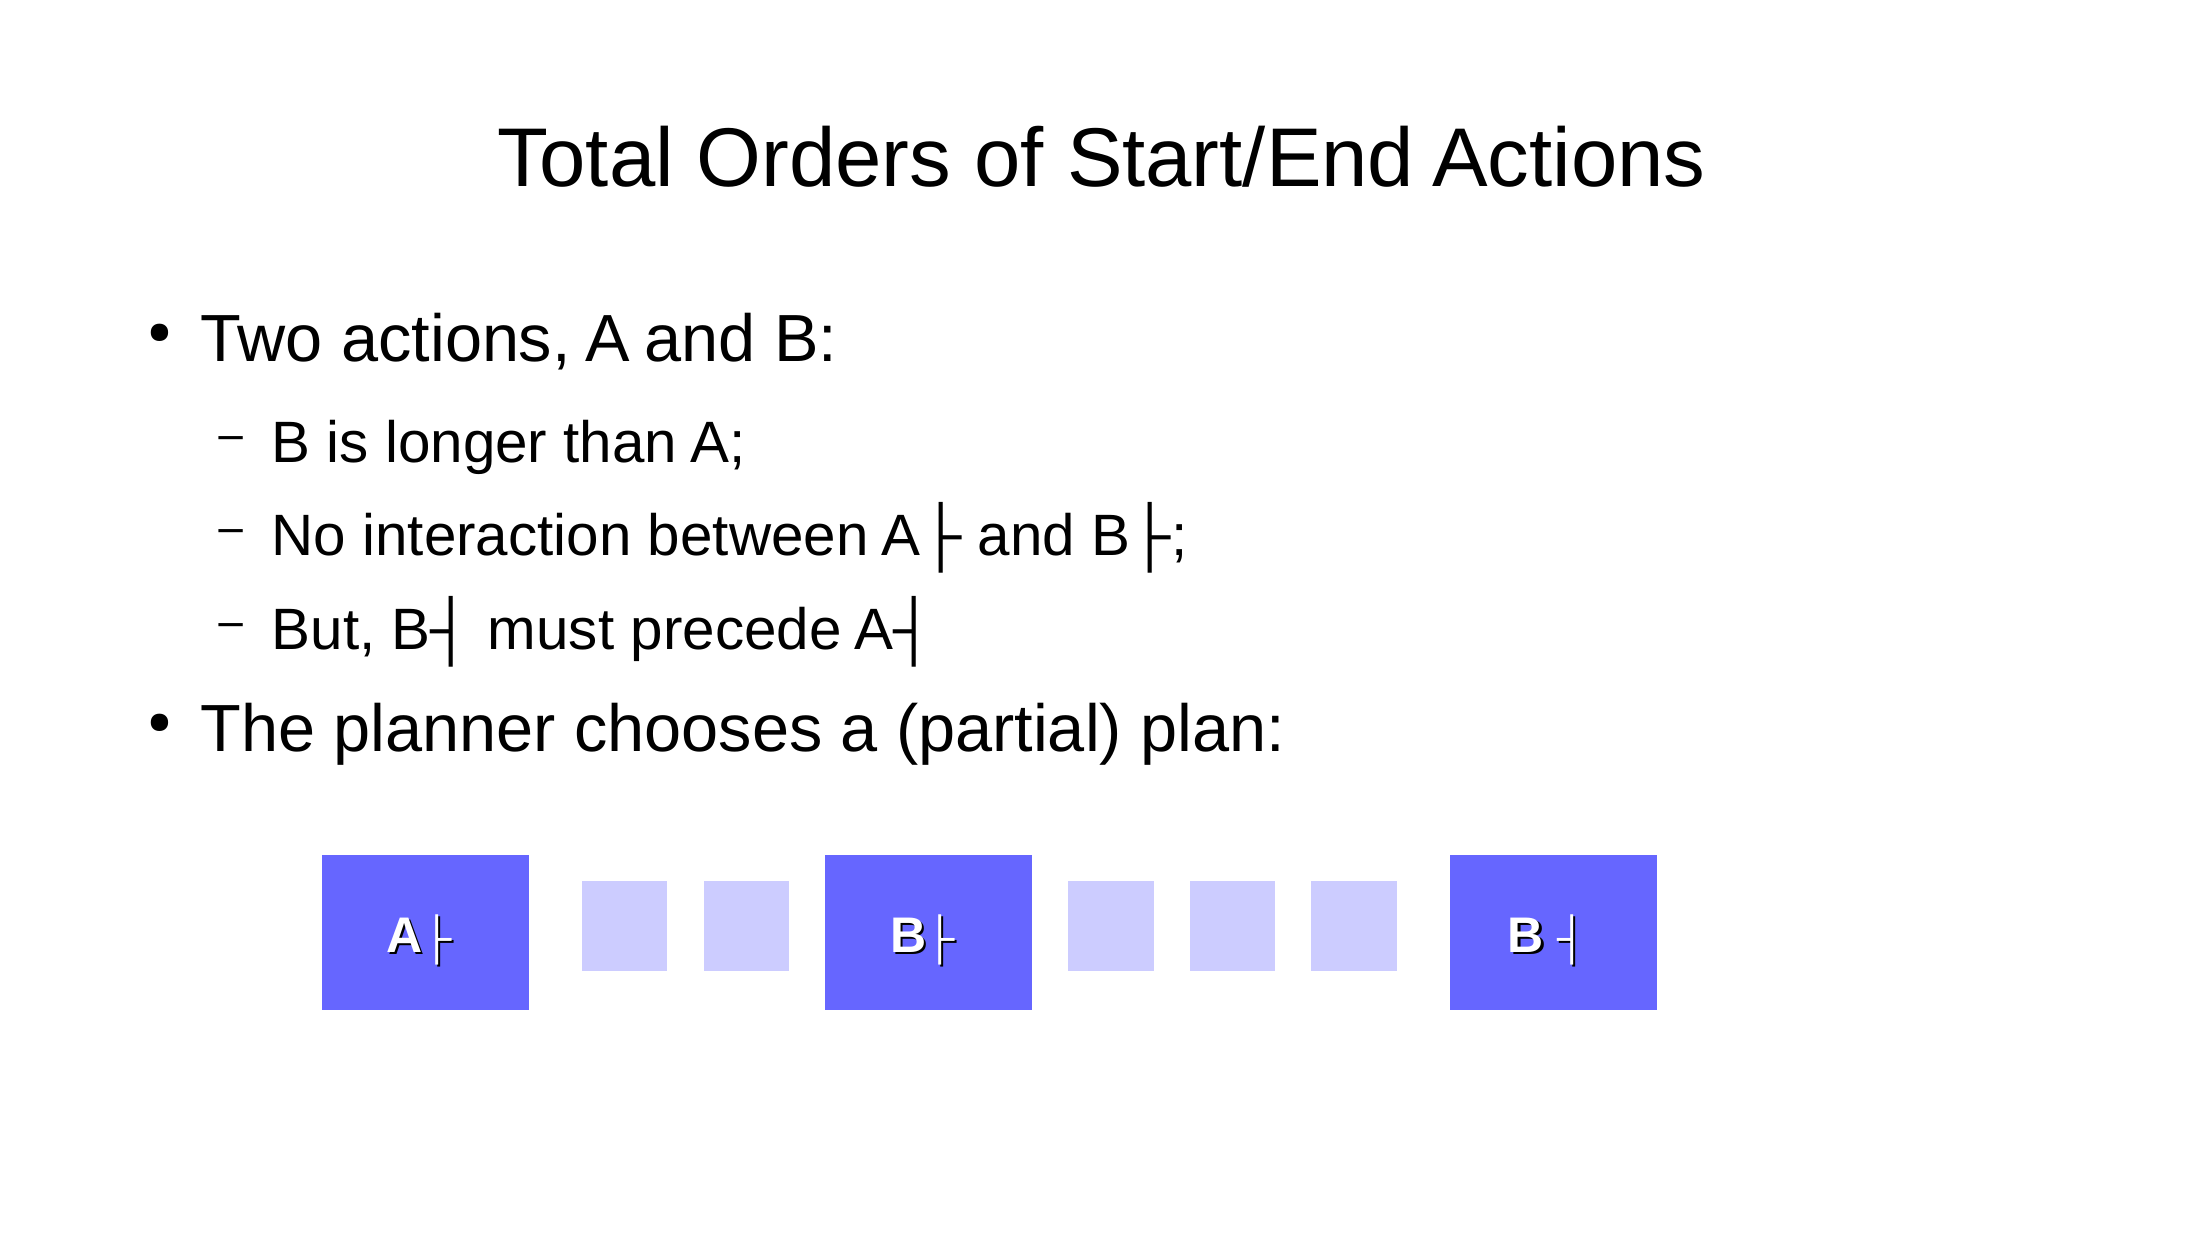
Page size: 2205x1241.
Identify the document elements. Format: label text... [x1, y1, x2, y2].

text_box B├ [824, 854, 1033, 1011]
text_box B ┤ [1449, 854, 1658, 1011]
text_box [1310, 880, 1398, 972]
title Total Orders of Start/End Actions [110, 49, 2095, 257]
text_box [702, 880, 790, 972]
text_box [581, 880, 669, 972]
text_box [1067, 880, 1155, 972]
list Two actions, A and B: B is longer than A; No interaction between A├ and B├; But, B┤ must precede A┤ The planner chooses a (partial) plan: [130, 294, 2115, 1115]
text_box [1189, 880, 1277, 972]
text_box A├ [321, 854, 530, 1011]
